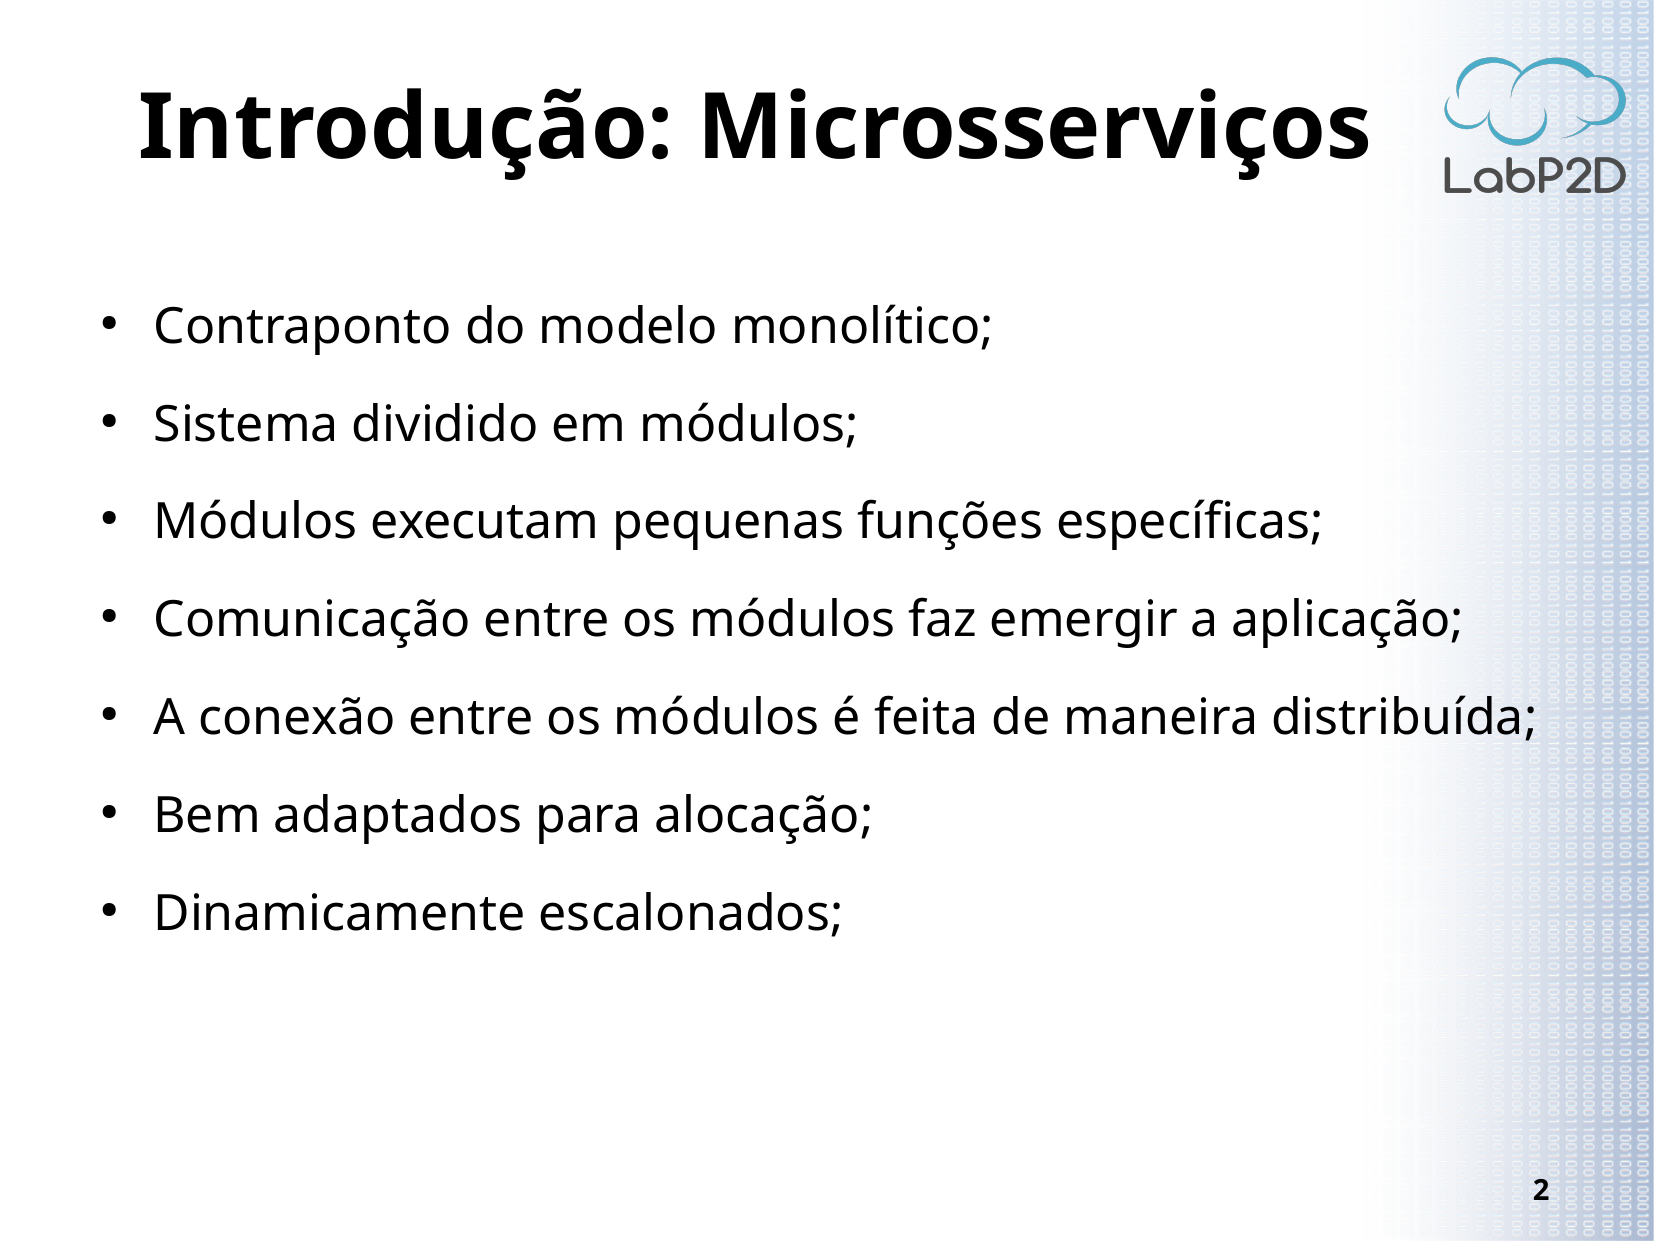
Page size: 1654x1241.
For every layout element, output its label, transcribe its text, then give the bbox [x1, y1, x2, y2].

list Contraponto do modelo monolítico; Sistema dividido em módulos; Módulos executam pequenas funções específicas; Comunicação entre os módulos faz emergir a aplicação; A conexão entre os módulos é feita de maneira distribuída; Bem adaptados para alocação; Dinamicamente escalonados; [82, 289, 1571, 1110]
picture [1360, 1, 1654, 1240]
title Introdução: Microsserviços [82, 16, 1453, 231]
